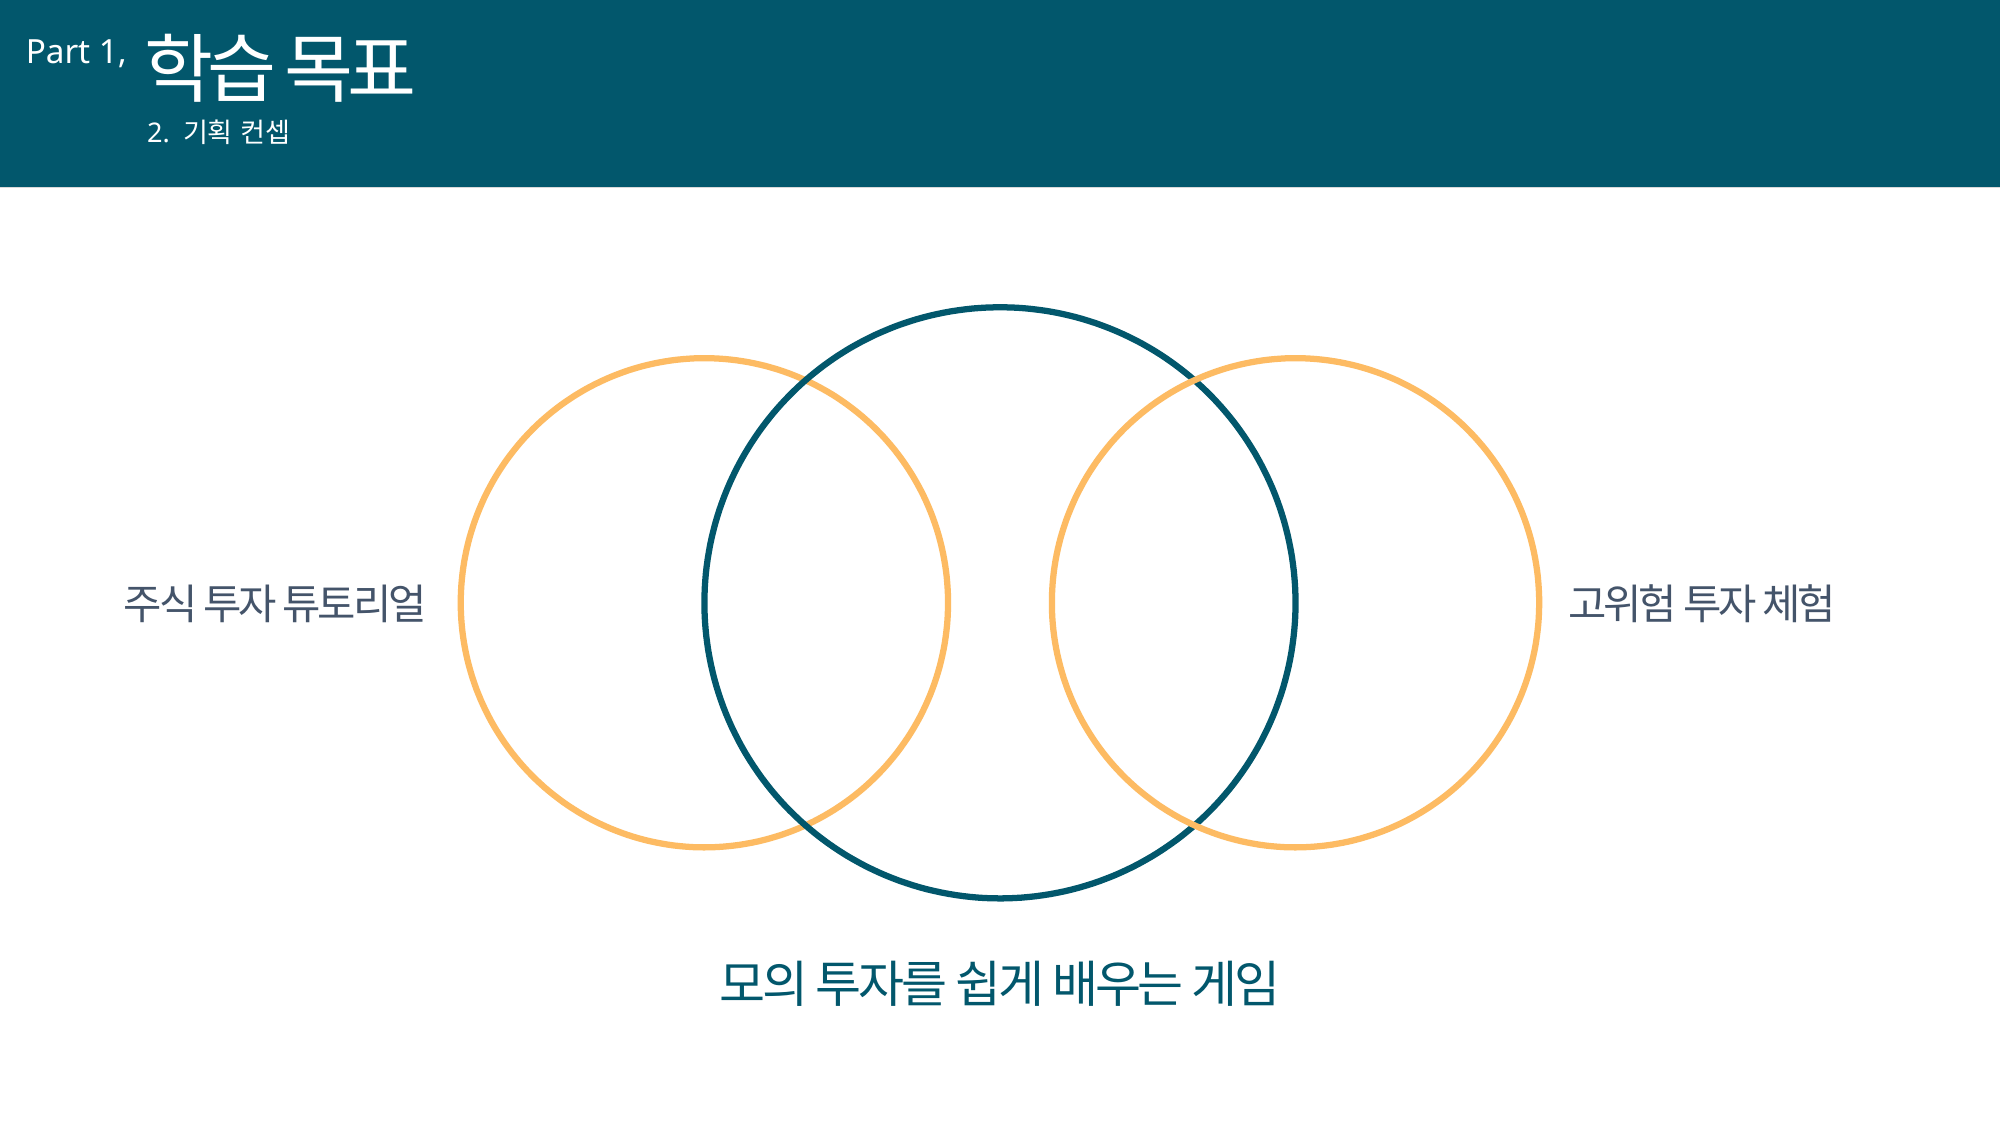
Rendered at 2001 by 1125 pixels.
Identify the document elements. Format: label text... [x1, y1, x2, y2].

text_box 2. 기획 컨셉 [132, 108, 310, 157]
text_box 학습 목표 [129, 13, 458, 120]
text_box 주식 투자 튜토리얼 [93, 570, 458, 636]
text_box [0, 0, 2000, 187]
text_box Part 1, [10, 23, 148, 79]
text_box 모의 투자를 쉽게 배우는 게임 [671, 944, 1329, 1021]
text_box 고위험 투자 체험 [1541, 570, 1866, 636]
